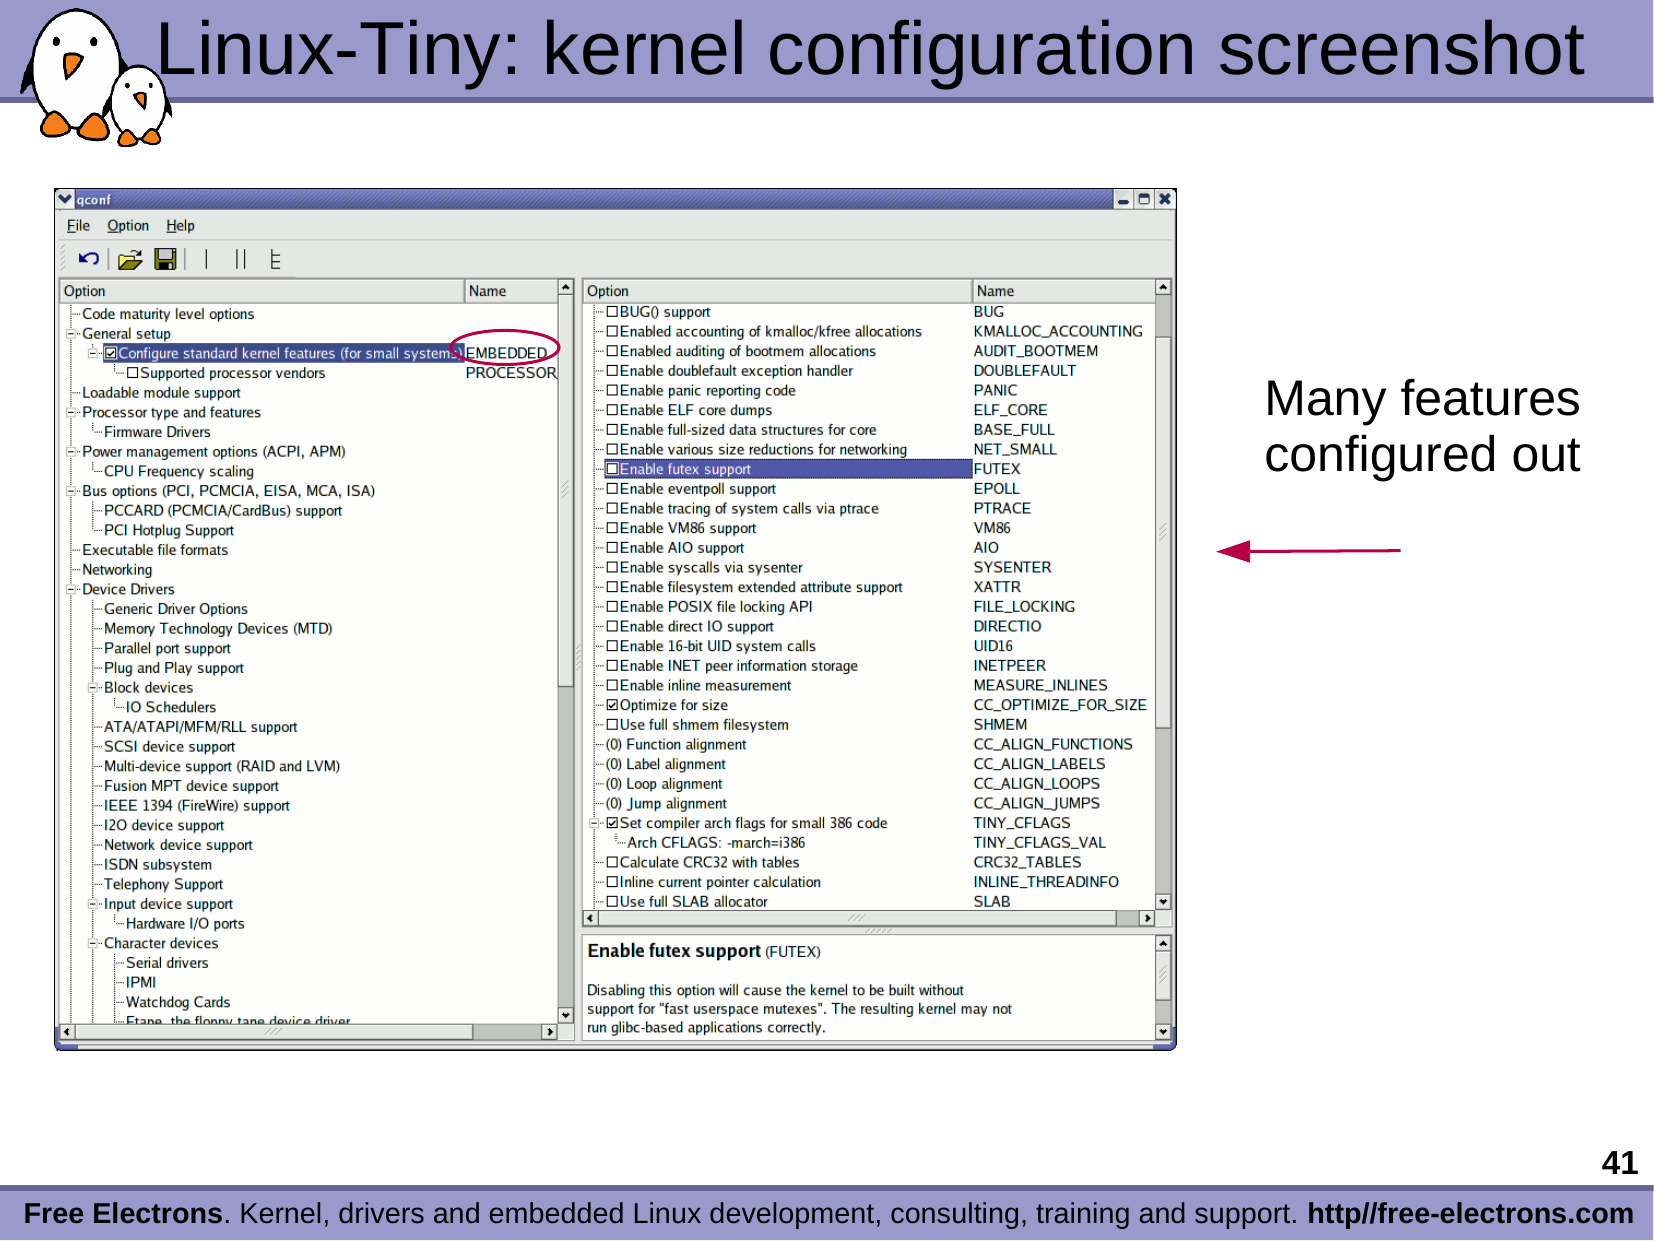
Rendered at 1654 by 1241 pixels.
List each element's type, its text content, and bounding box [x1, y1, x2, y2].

text_box Many features configured out [1264, 370, 1582, 495]
picture [54, 188, 1177, 1051]
picture [20, 8, 172, 147]
title Linux-Tiny: kernel configuration screenshot [125, 0, 1616, 98]
